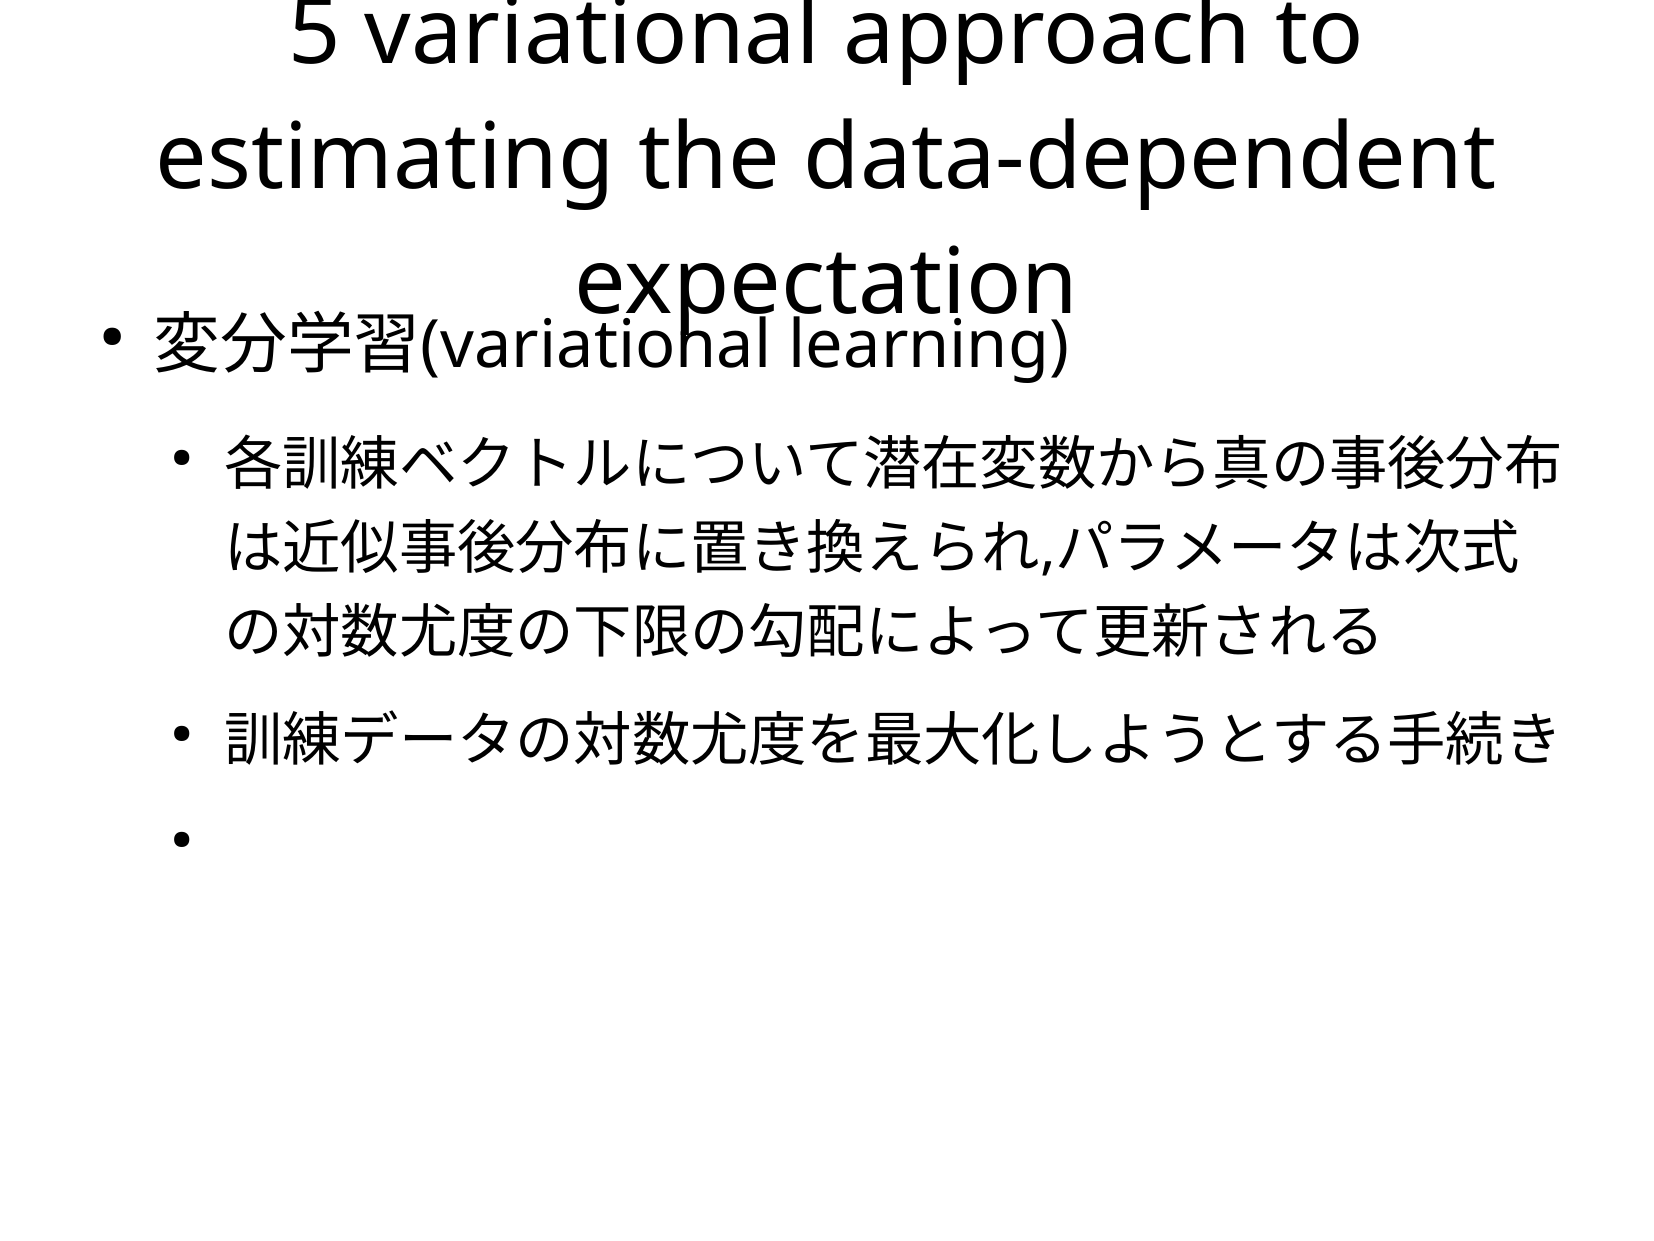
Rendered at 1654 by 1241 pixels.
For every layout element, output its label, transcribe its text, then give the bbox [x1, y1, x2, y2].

list 変分学習(variational learning) 各訓練ベクトルについて潜在変数から真の事後分布は近似事後分布に置き換えられ,パラメータは次式の対数尤度の下限の勾配によって更新される 訓練データの対数尤度を最大化しようとする手続き [82, 290, 1571, 1109]
title 5 variational approach to estimating the data-dependent expectation [82, 56, 1571, 250]
